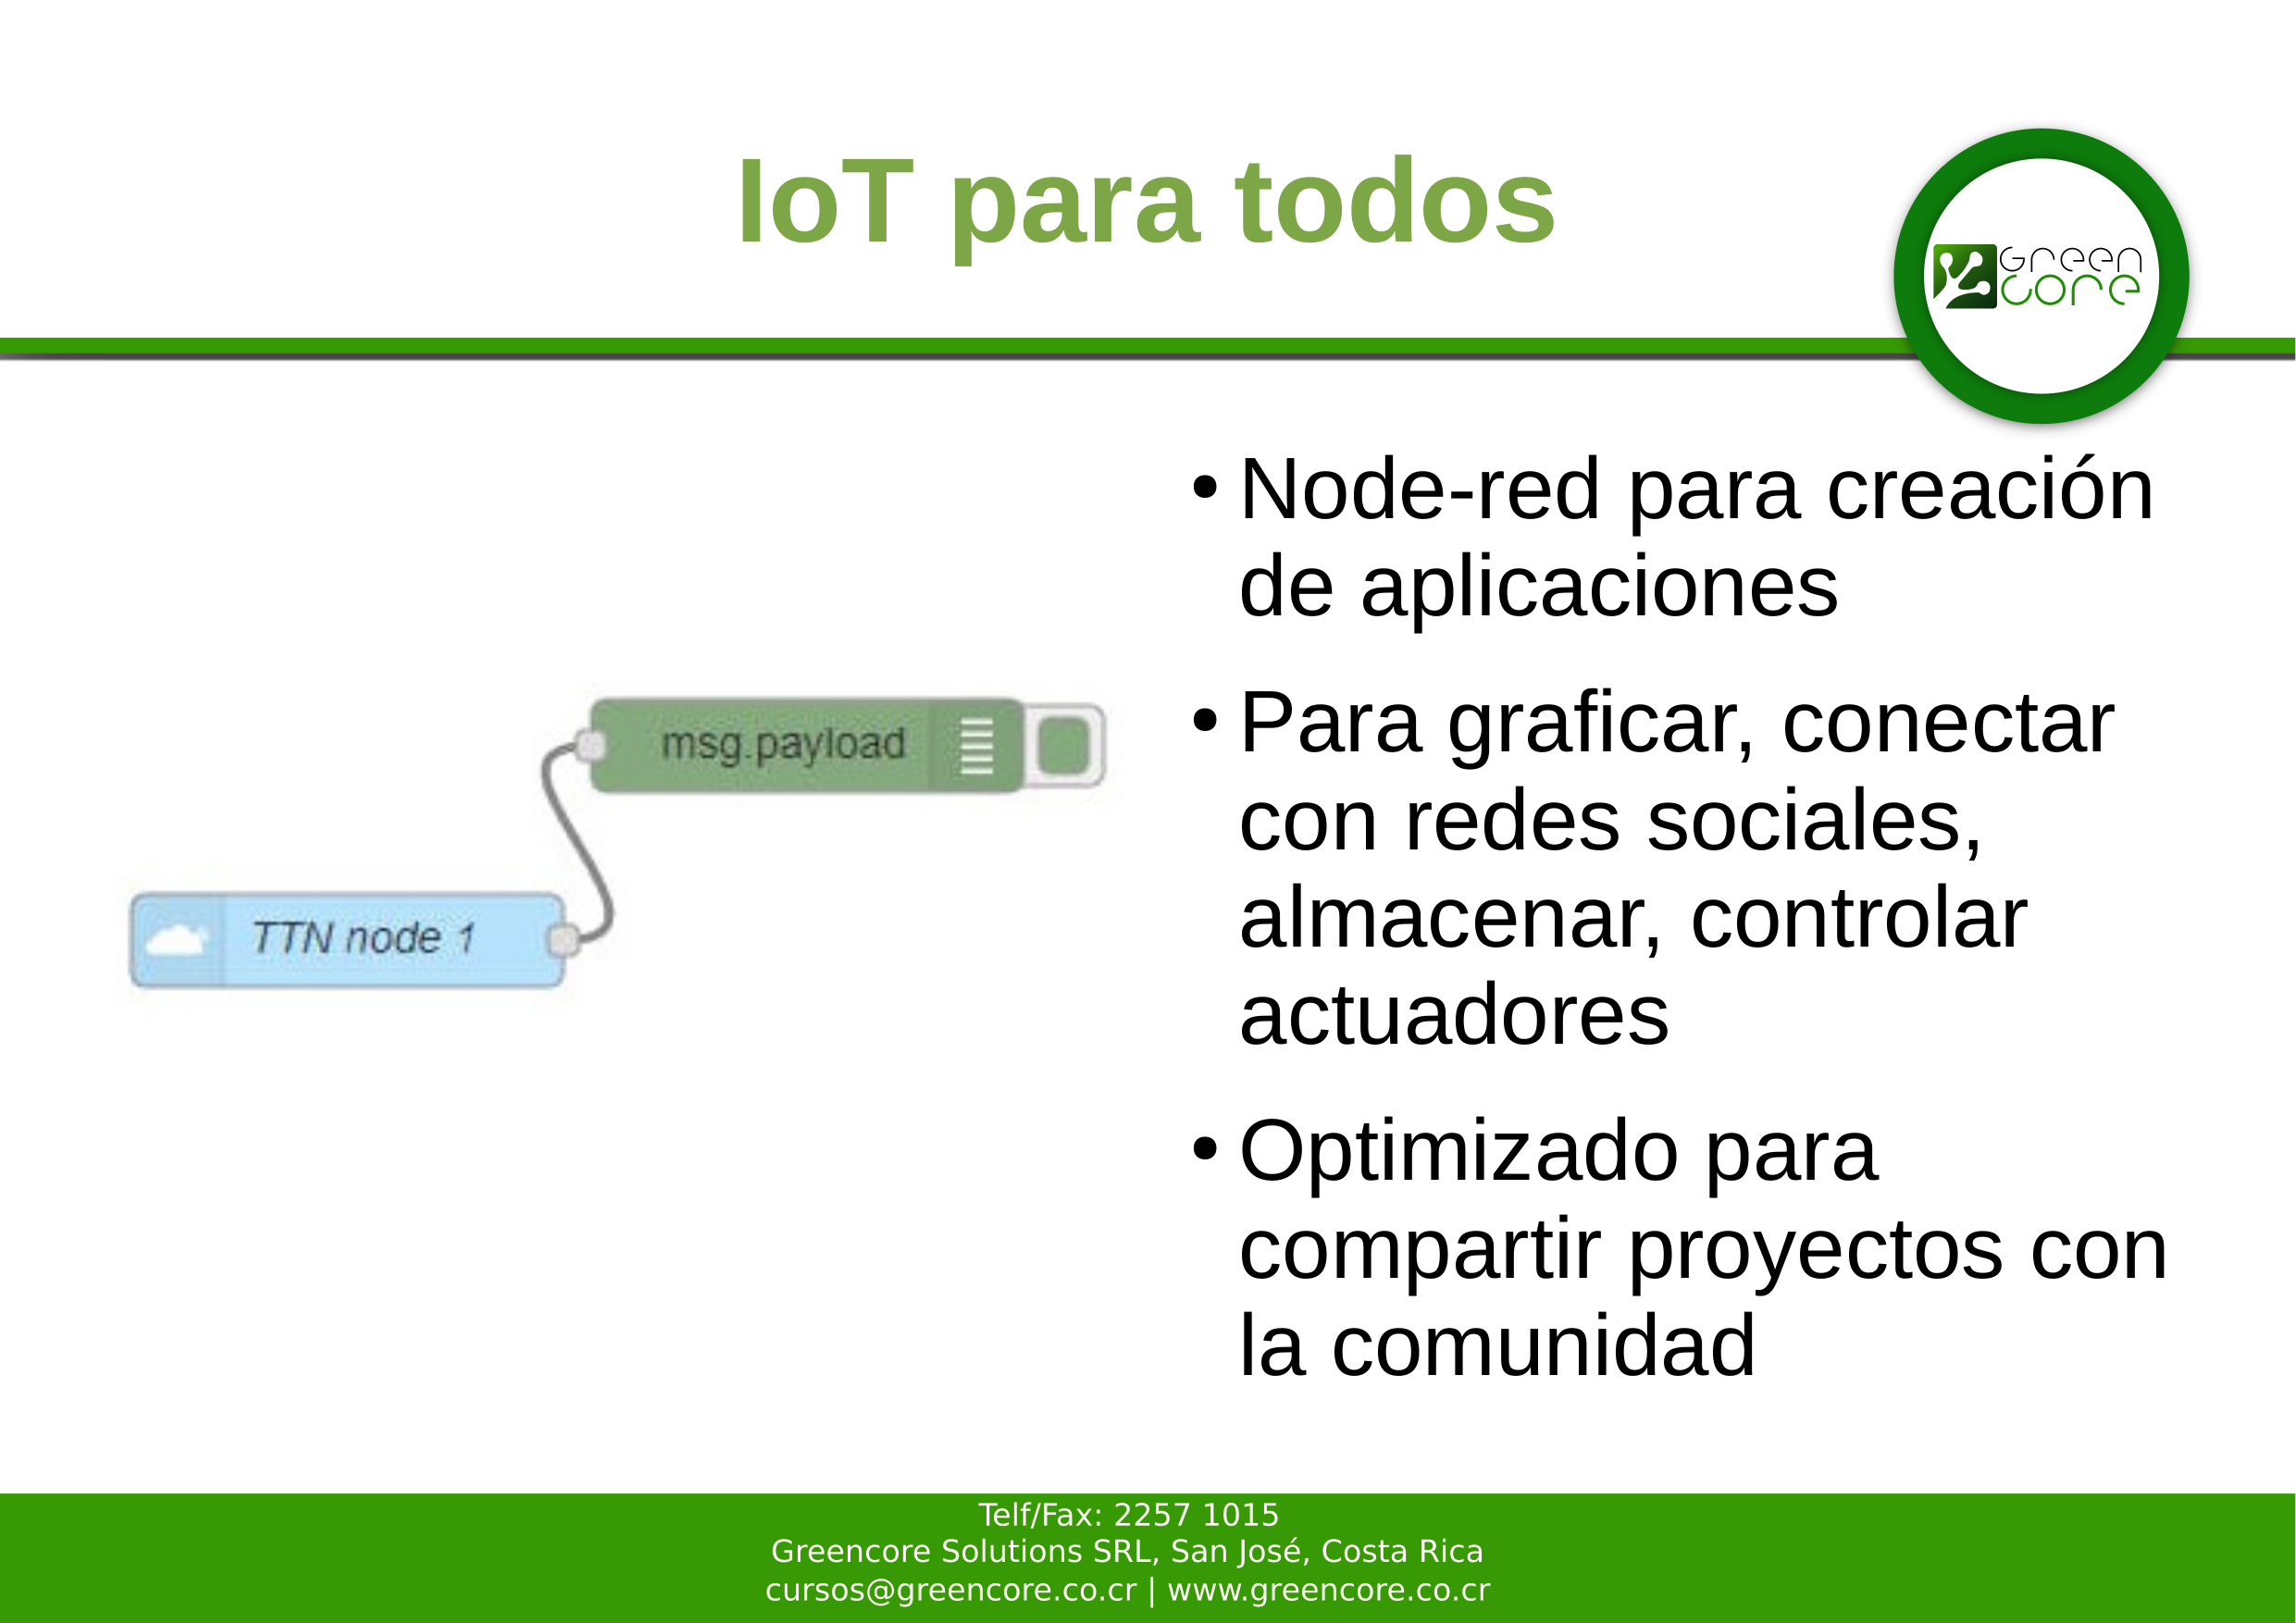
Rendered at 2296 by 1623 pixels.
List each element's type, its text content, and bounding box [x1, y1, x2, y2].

picture [0, 0, 2296, 1623]
title IoT para todos [115, 64, 2181, 336]
list Node-red para creación de aplicaciones Para graficar, conectar con redes sociales, almacenar, controlar actuadores Optimizado para compartir proyectos con la comunidad [1173, 440, 2182, 1394]
